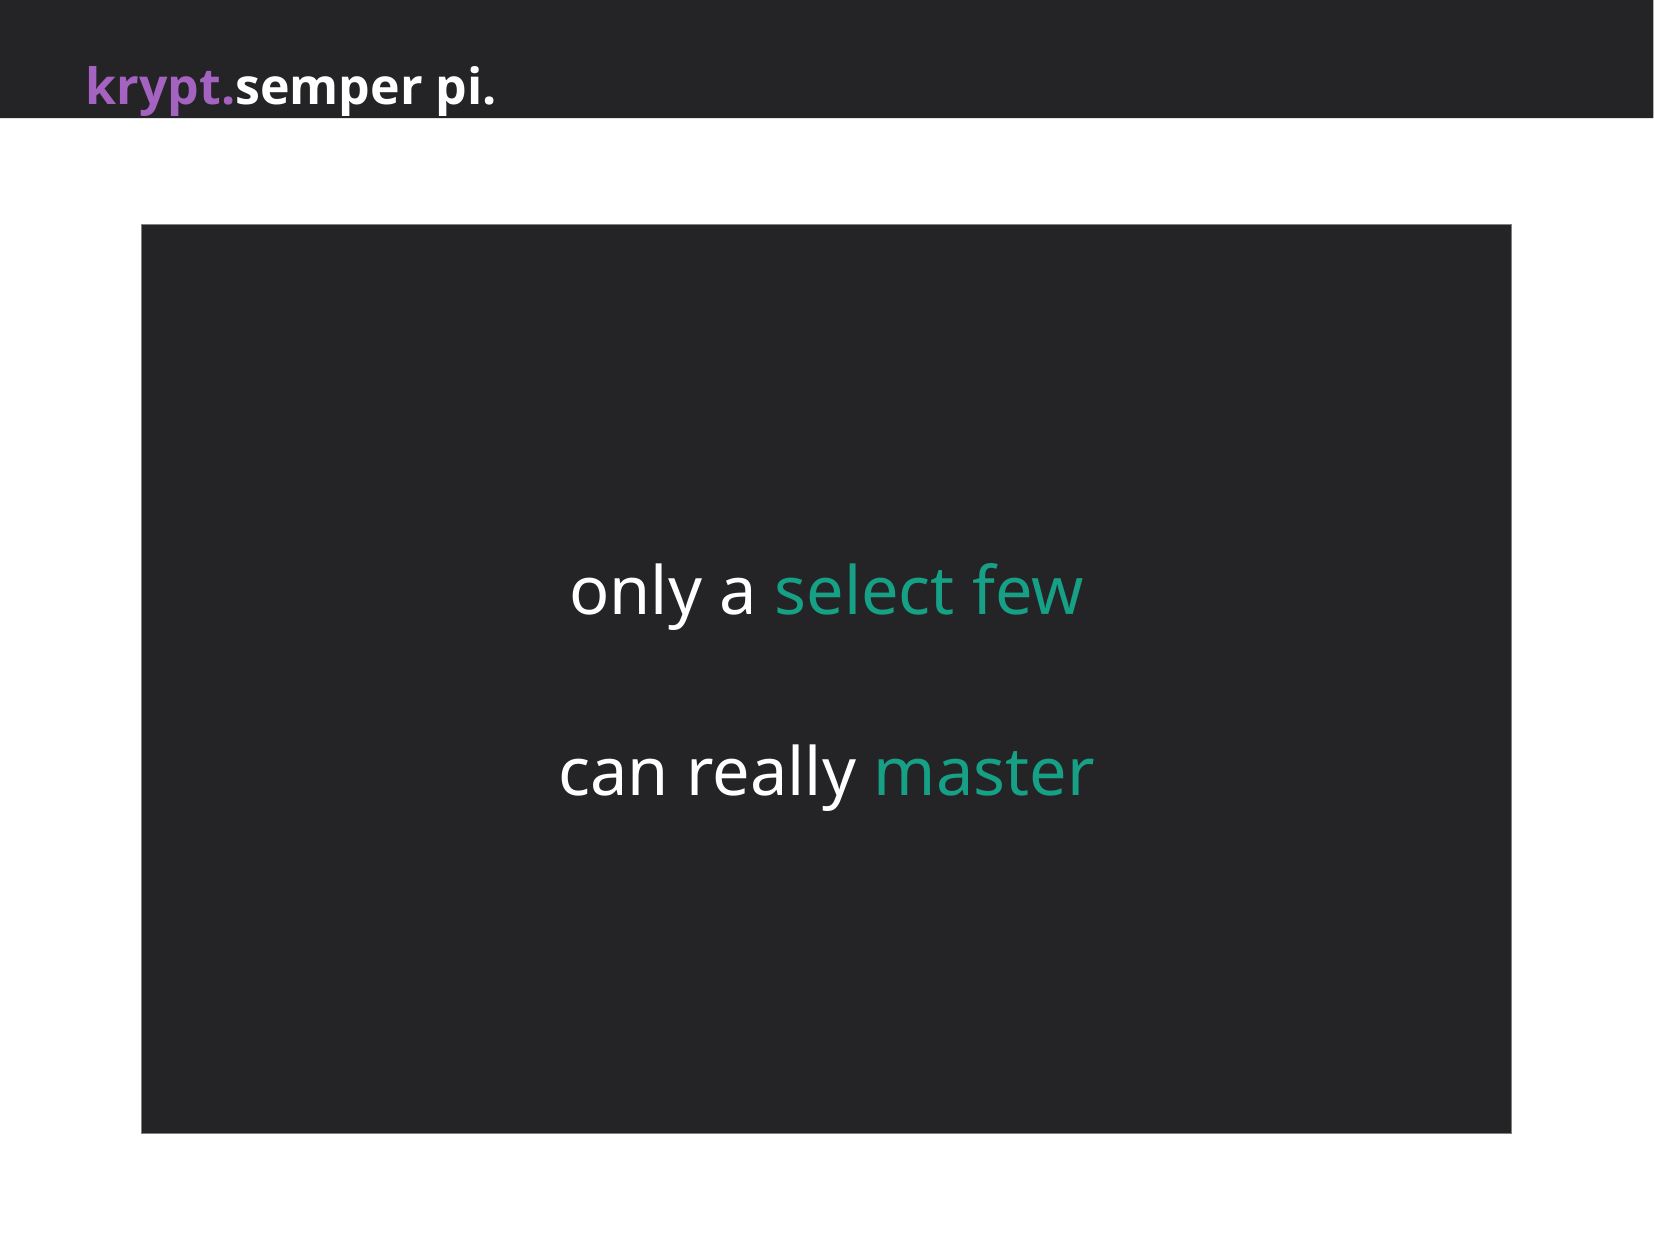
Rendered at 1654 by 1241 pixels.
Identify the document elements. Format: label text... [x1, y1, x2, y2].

text_box only a select few can really master [141, 224, 1512, 1134]
text_box [165, 531, 1441, 1087]
text_box krypt.semper pi. [70, 43, 1359, 119]
text_box [0, 0, 1654, 119]
